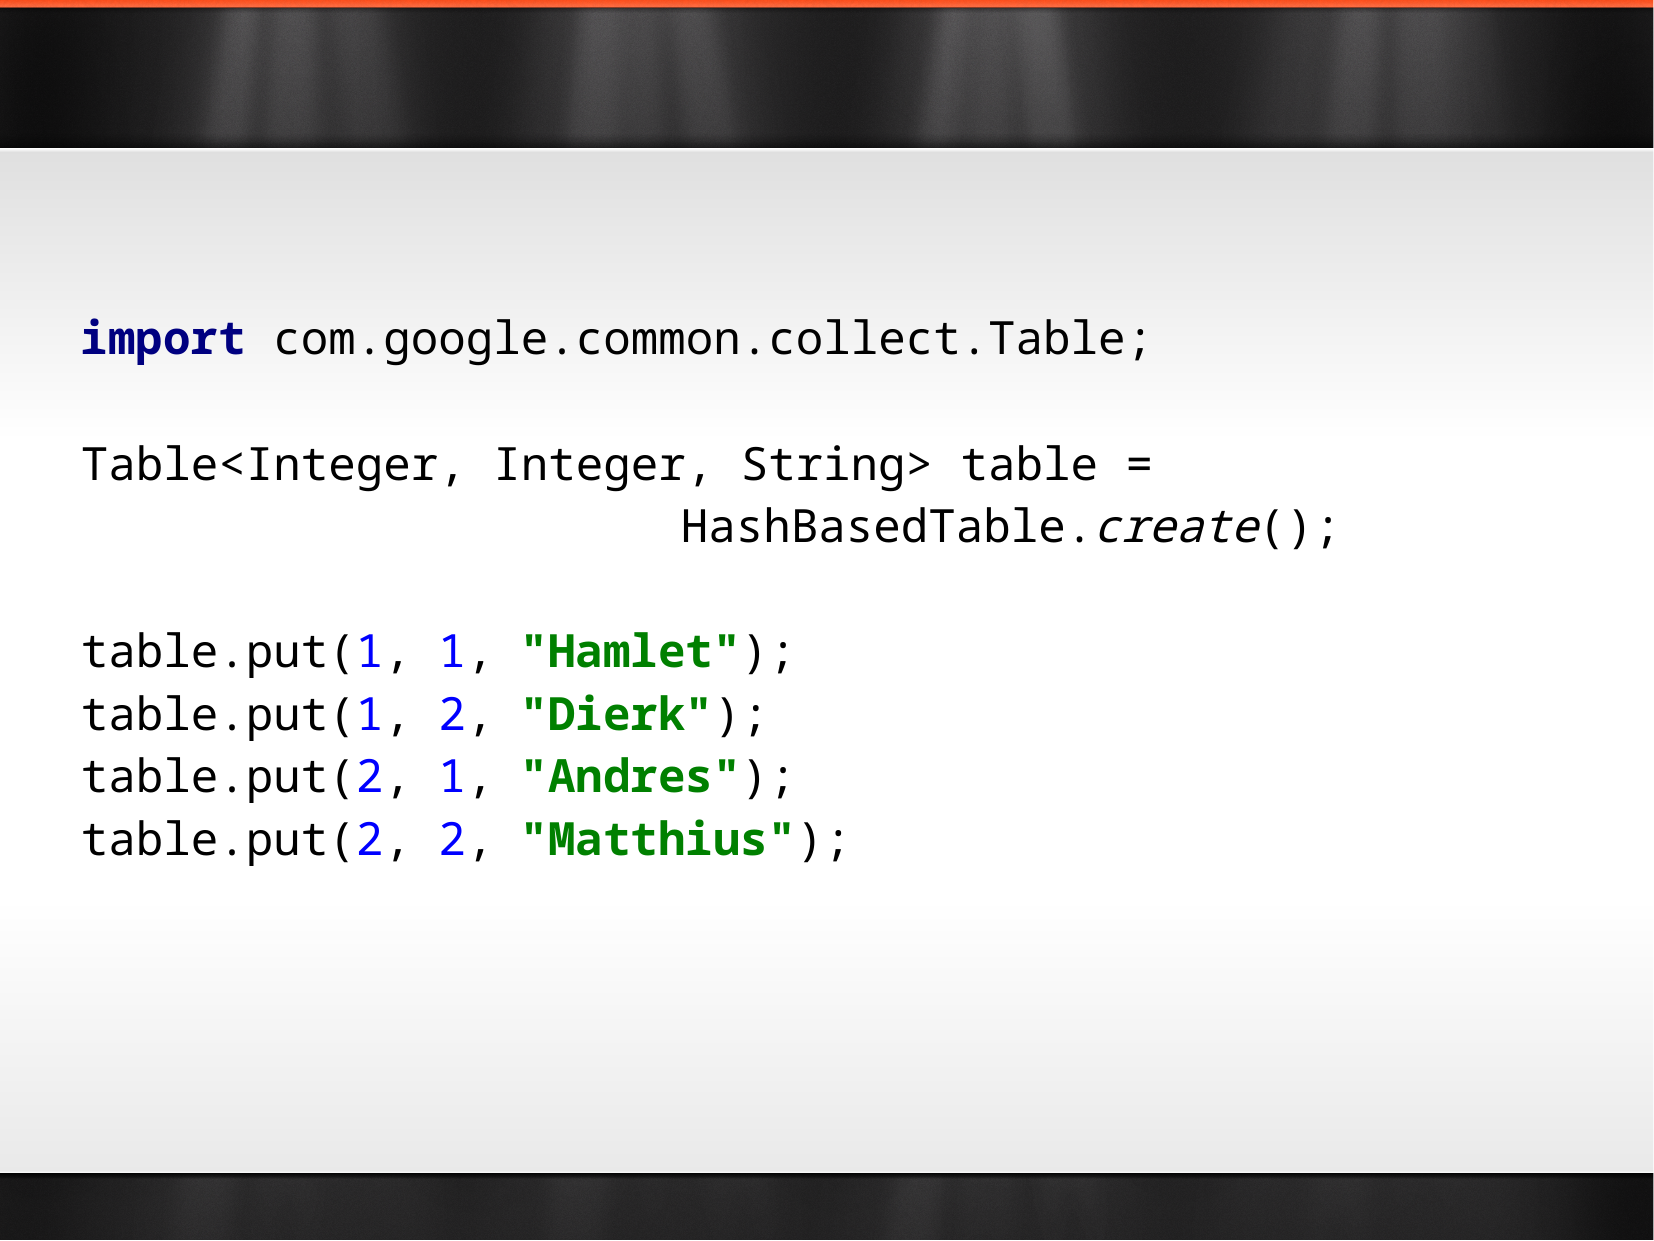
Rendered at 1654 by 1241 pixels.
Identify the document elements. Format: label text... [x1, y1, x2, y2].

subtitle import com.google.common.collect.Table; Table<Integer, Integer, String> table = HashBasedTable.create(); table.put(1, 1, "Hamlet"); table.put(1, 2, "Dierk"); table.put(2, 1, "Andres"); table.put(2, 2, "Matthius"); [80, 305, 1654, 1125]
picture [0, 0, 1654, 1240]
